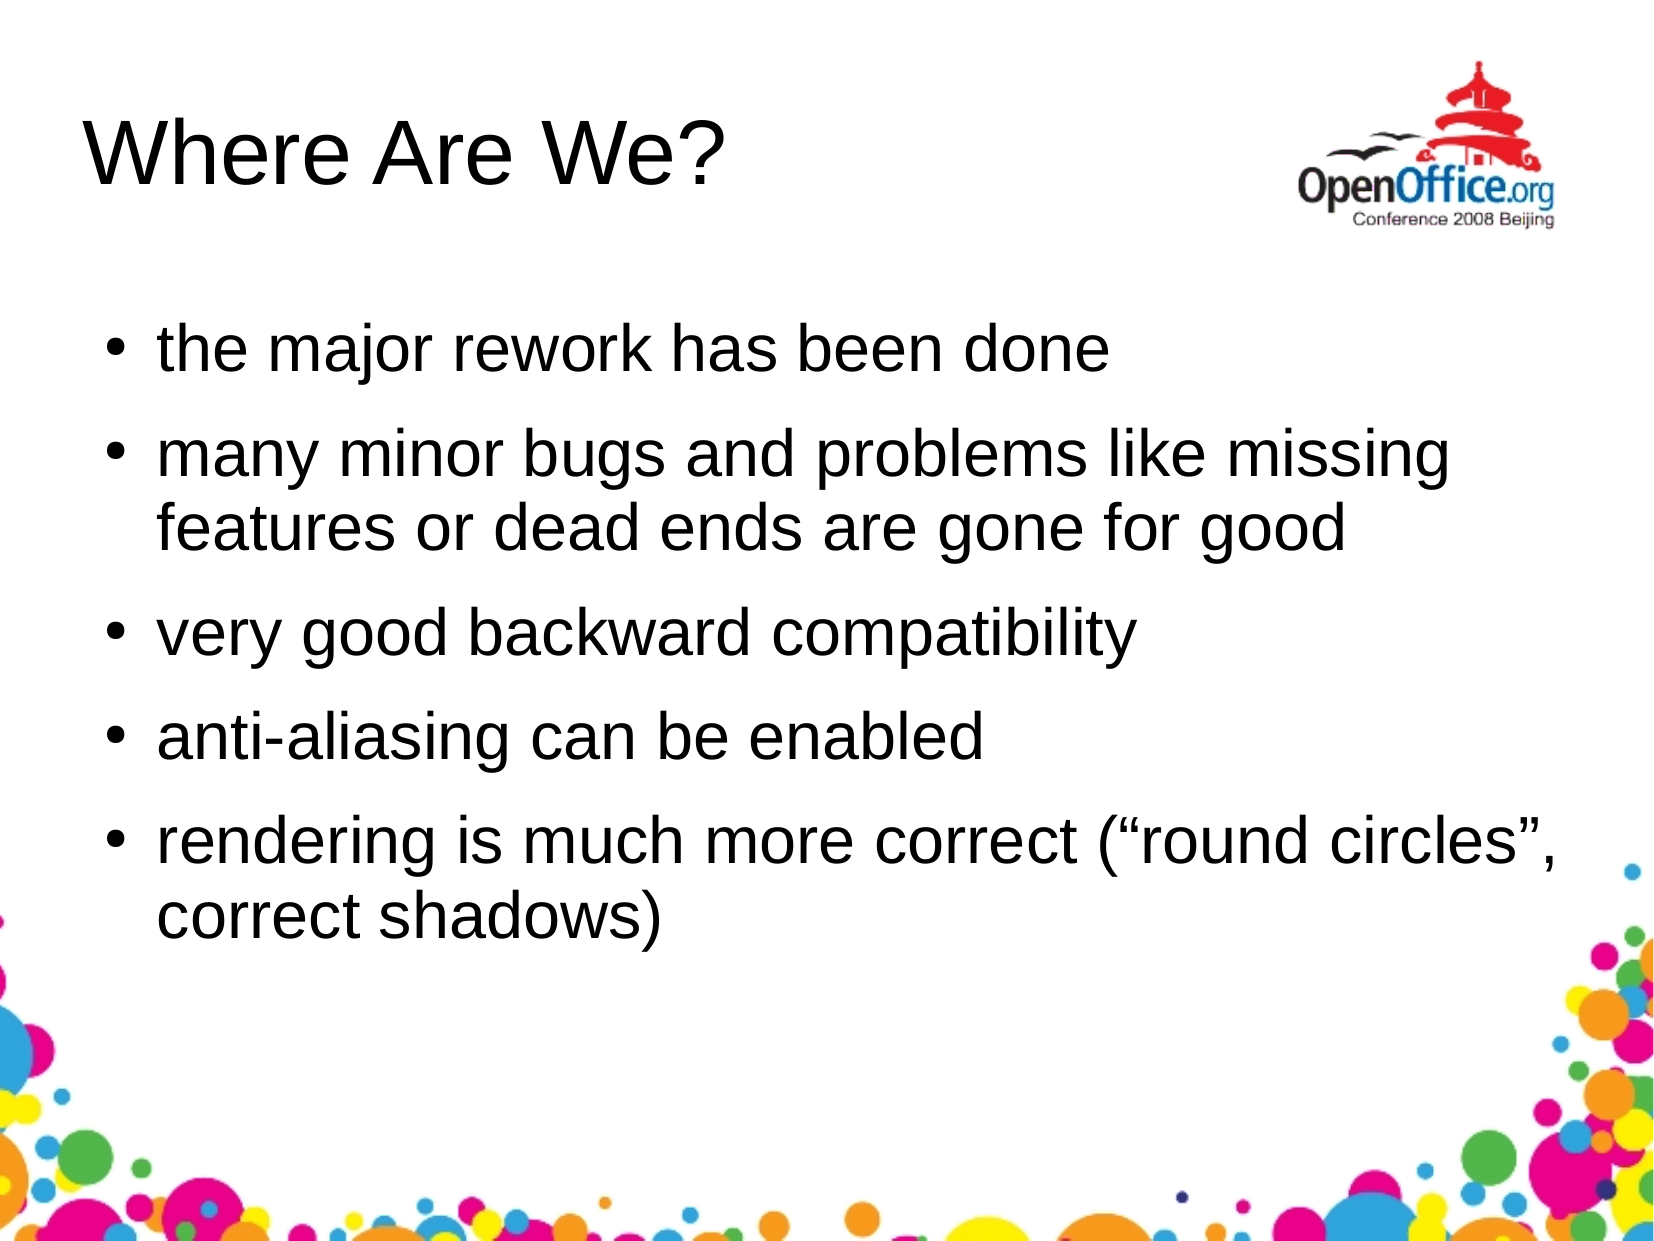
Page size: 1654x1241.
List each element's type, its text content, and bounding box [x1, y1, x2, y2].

list the major rework has been done many minor bugs and problems like missing features or dead ends are gone for good very good backward compatibility anti-aliasing can be enabled rendering is much more correct (“round circles”, correct shadows) [86, 311, 1575, 1009]
picture [1285, 51, 1569, 250]
title Where Are We? [82, 56, 1258, 250]
picture [0, 810, 1654, 1241]
